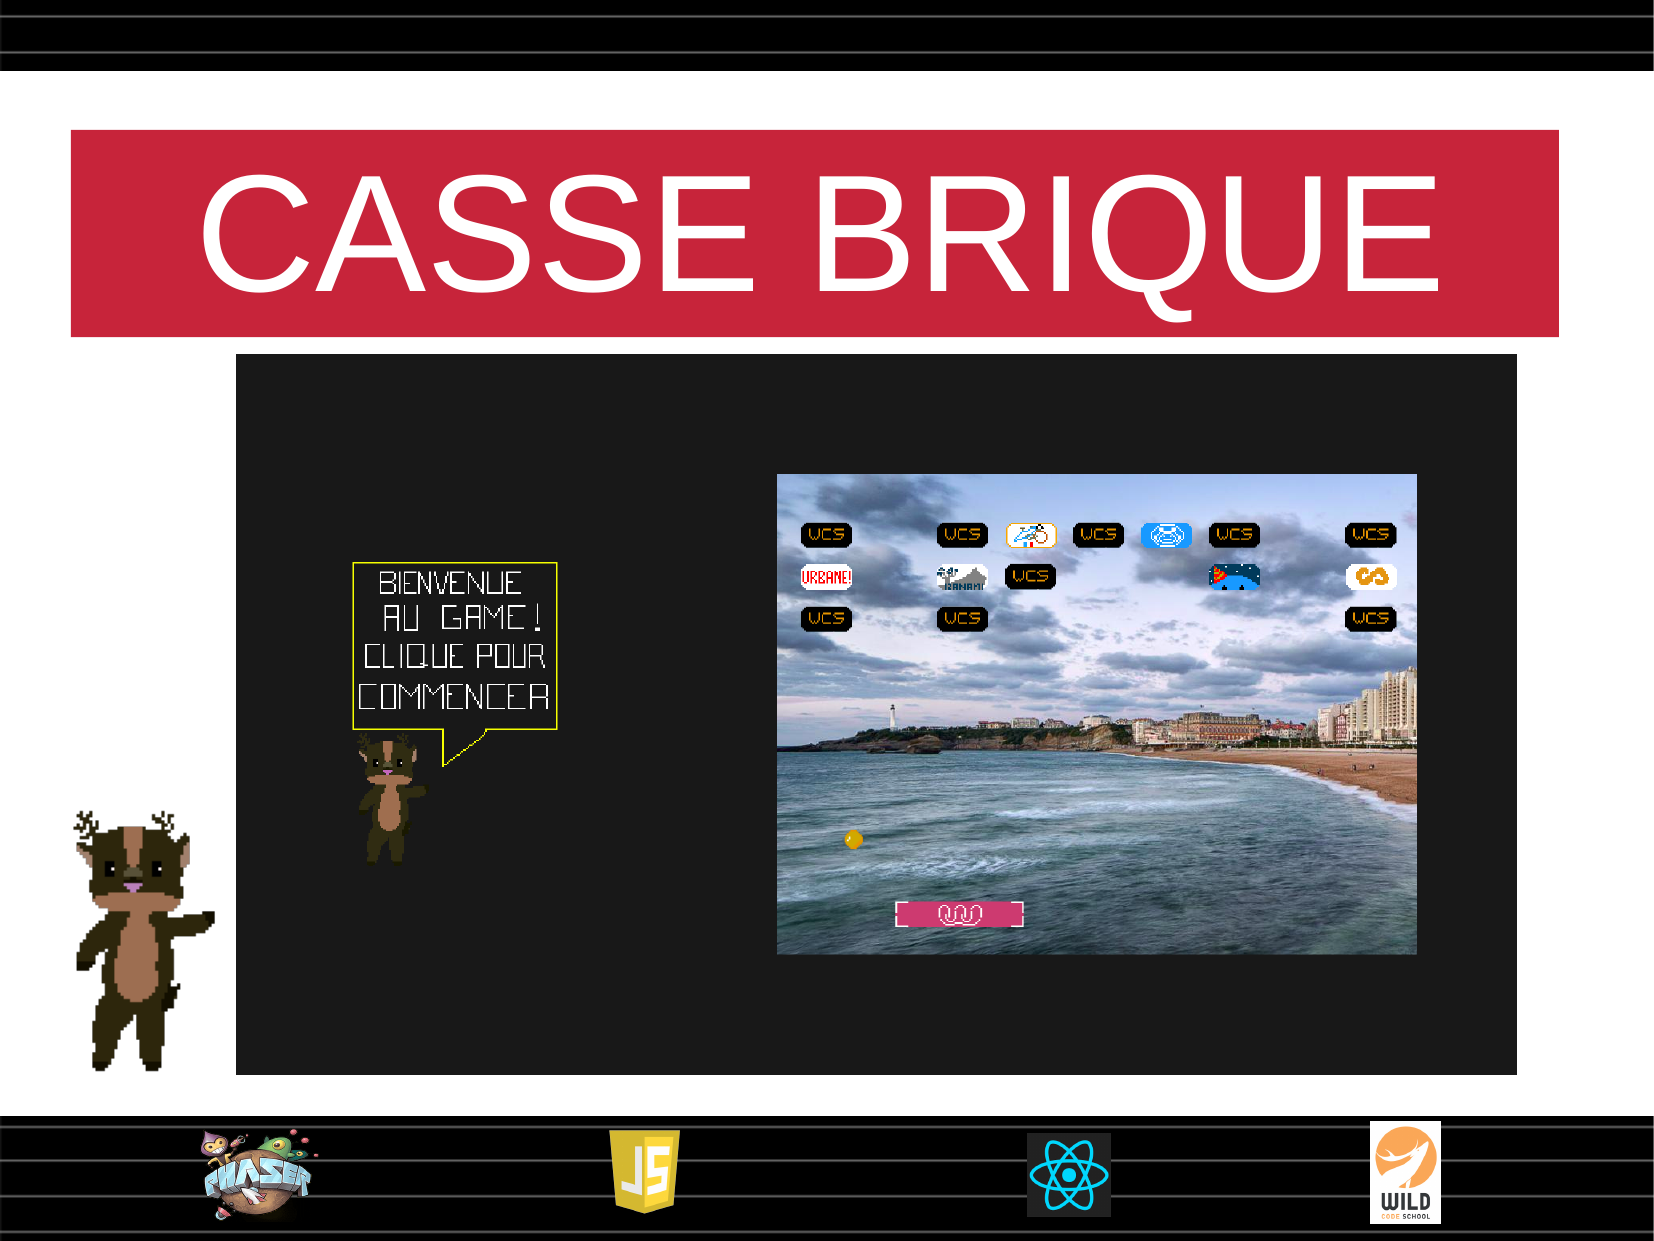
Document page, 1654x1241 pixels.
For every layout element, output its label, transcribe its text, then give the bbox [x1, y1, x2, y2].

picture [0, 1116, 1654, 1241]
picture [0, 0, 1654, 71]
picture [33, 354, 1517, 1087]
title CASSE BRIQUE [70, 129, 1559, 338]
